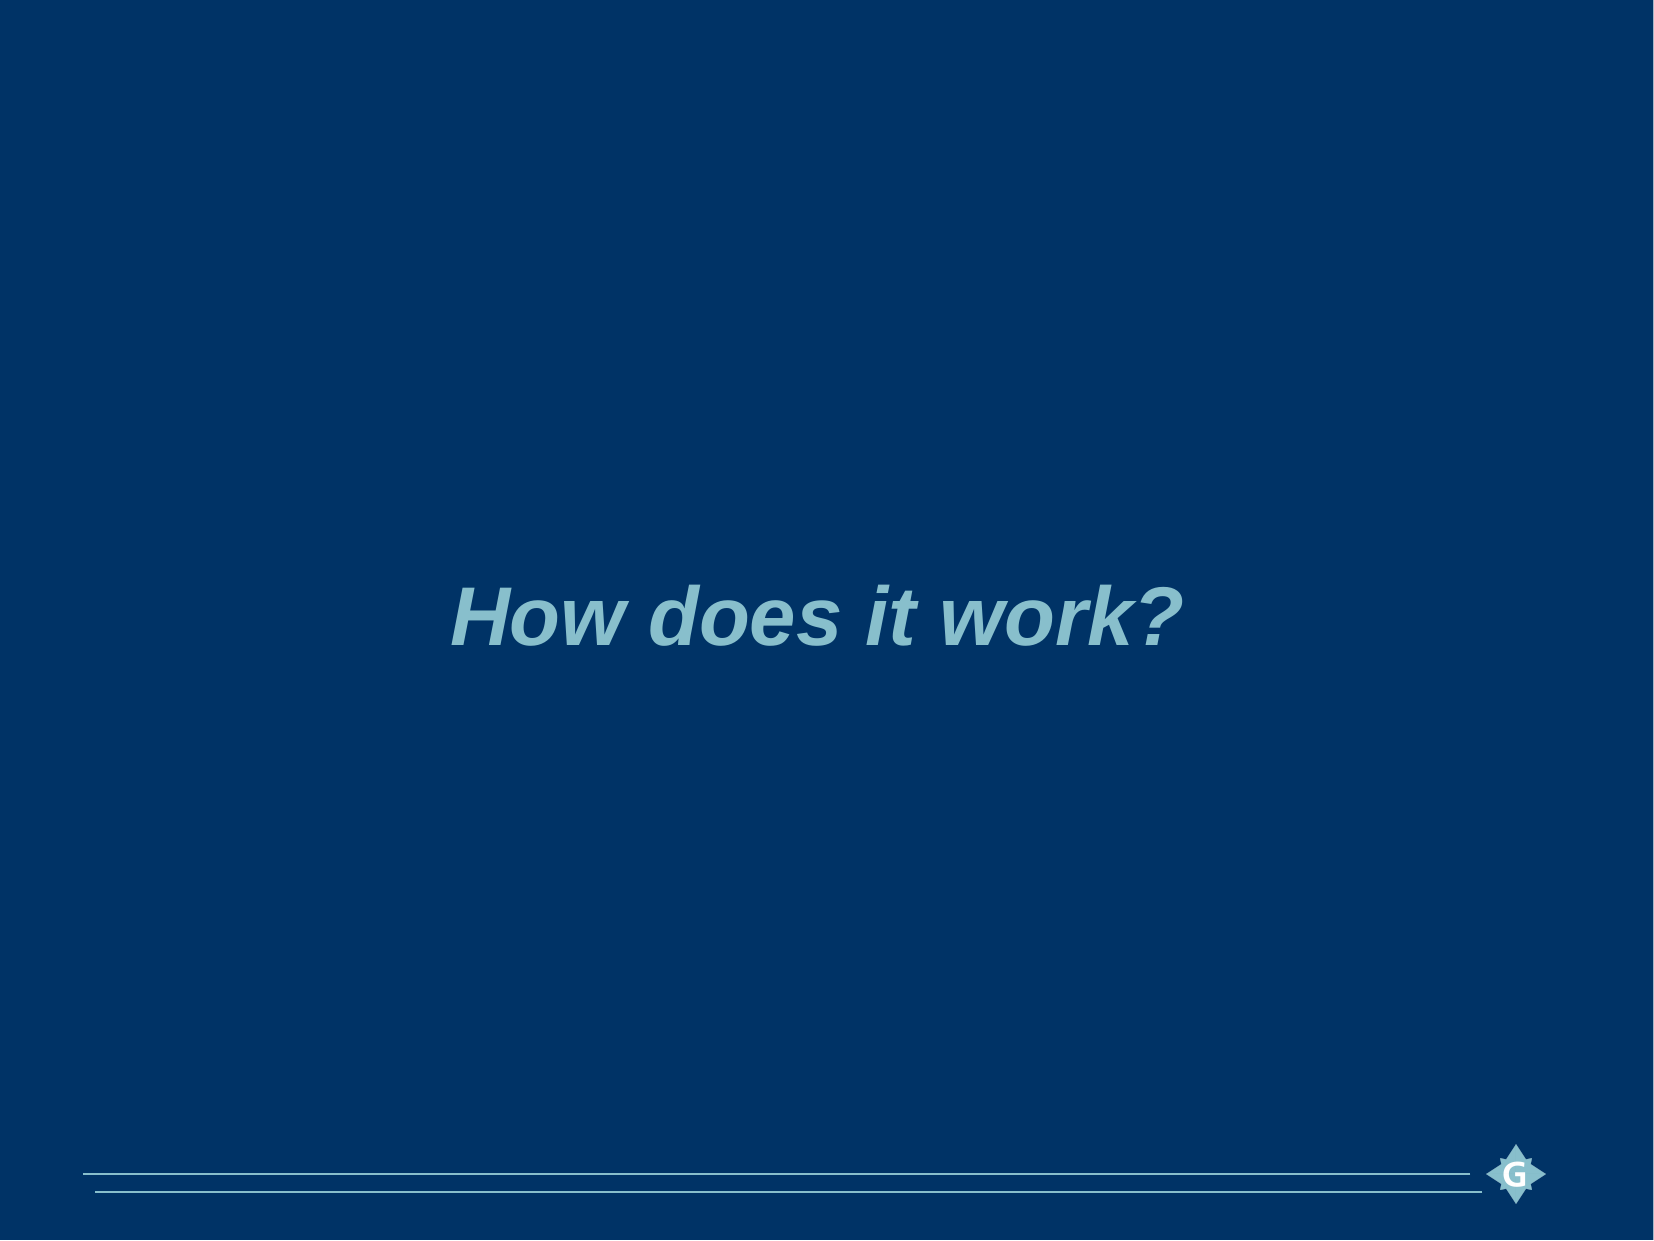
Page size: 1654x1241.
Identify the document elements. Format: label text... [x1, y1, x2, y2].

title How does it work? [450, 520, 1266, 713]
picture [1486, 1144, 1546, 1204]
